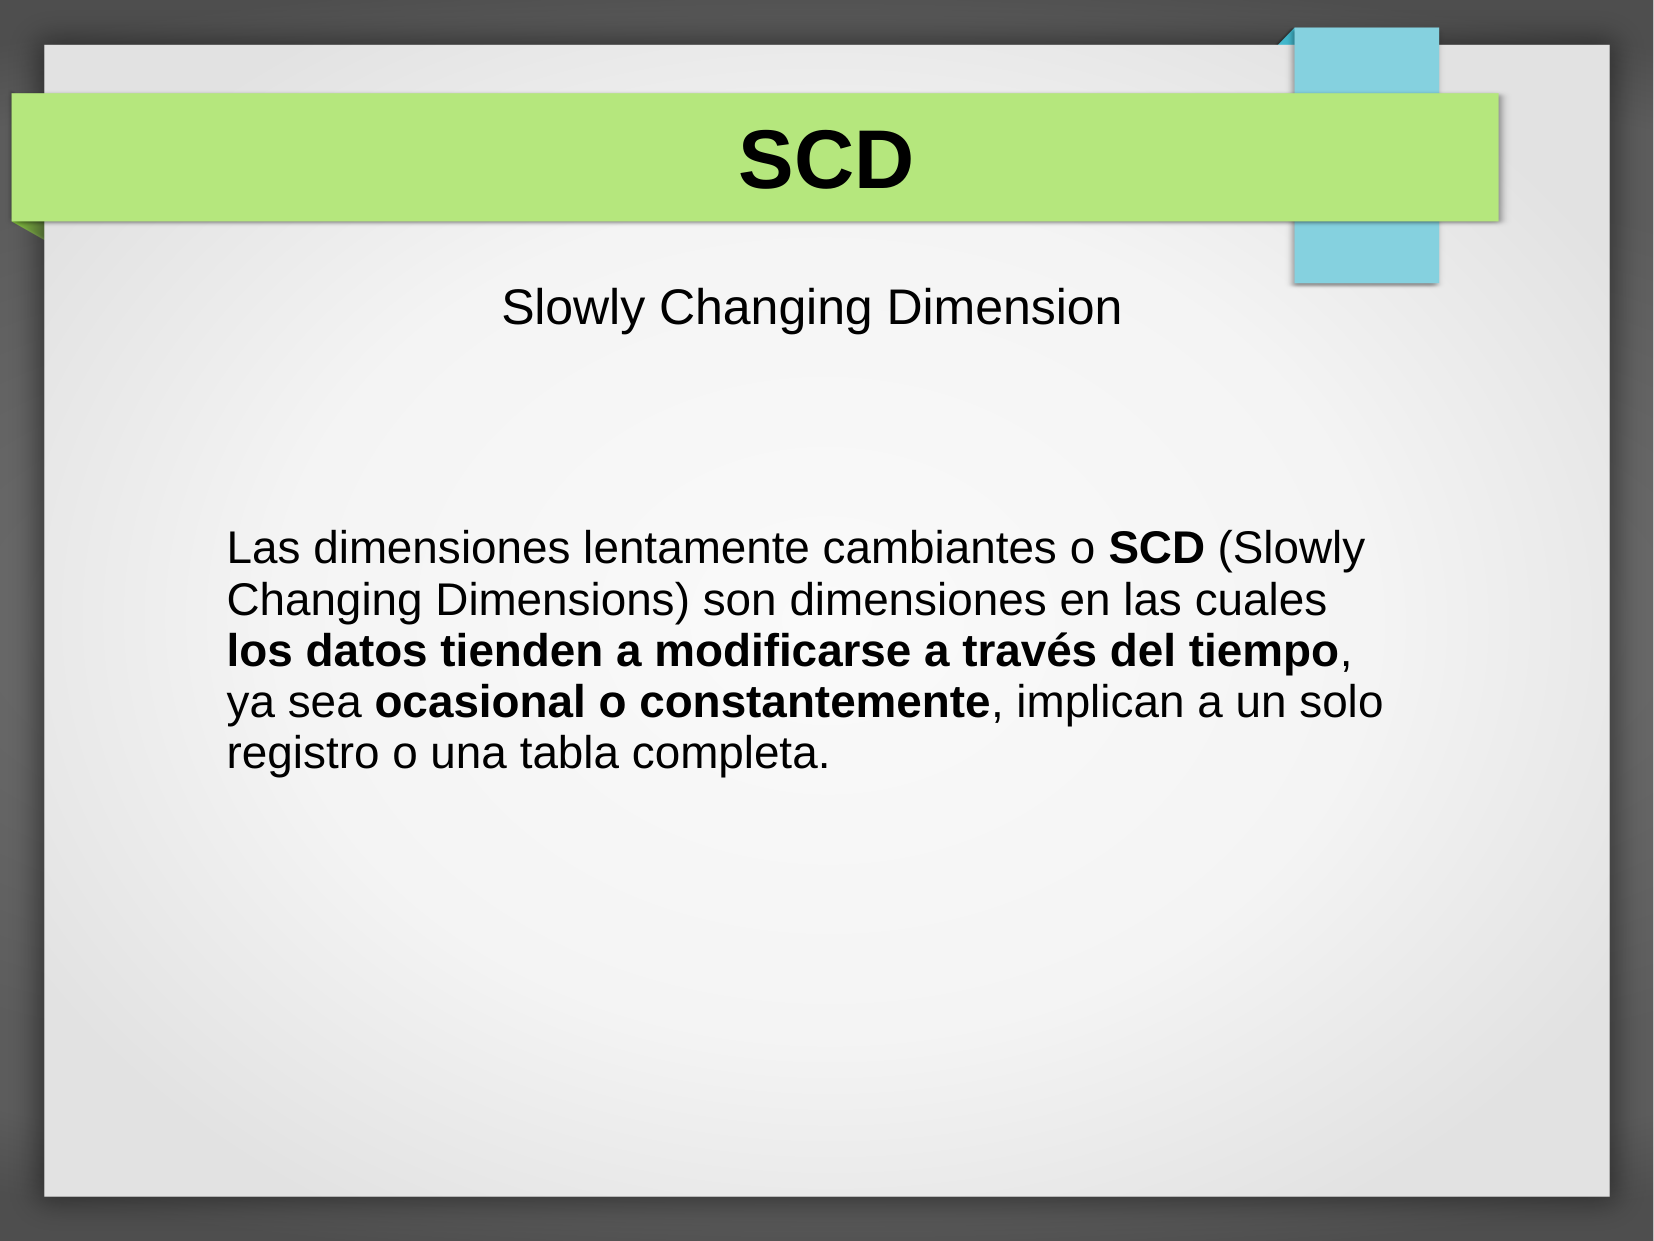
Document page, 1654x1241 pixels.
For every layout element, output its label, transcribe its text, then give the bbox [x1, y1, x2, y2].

text_box Slowly Changing Dimension [486, 272, 1138, 344]
title SCD [70, 106, 1583, 213]
picture [0, 0, 1654, 1241]
text_box Las dimensiones lentamente cambiantes o SCD (Slowly Changing Dimensions) son dimensiones en las cuales los datos tienden a modificarse a través del tiempo, ya sea ocasional o constantemente, implican a un solo registro o una tabla completa. [211, 514, 1420, 786]
